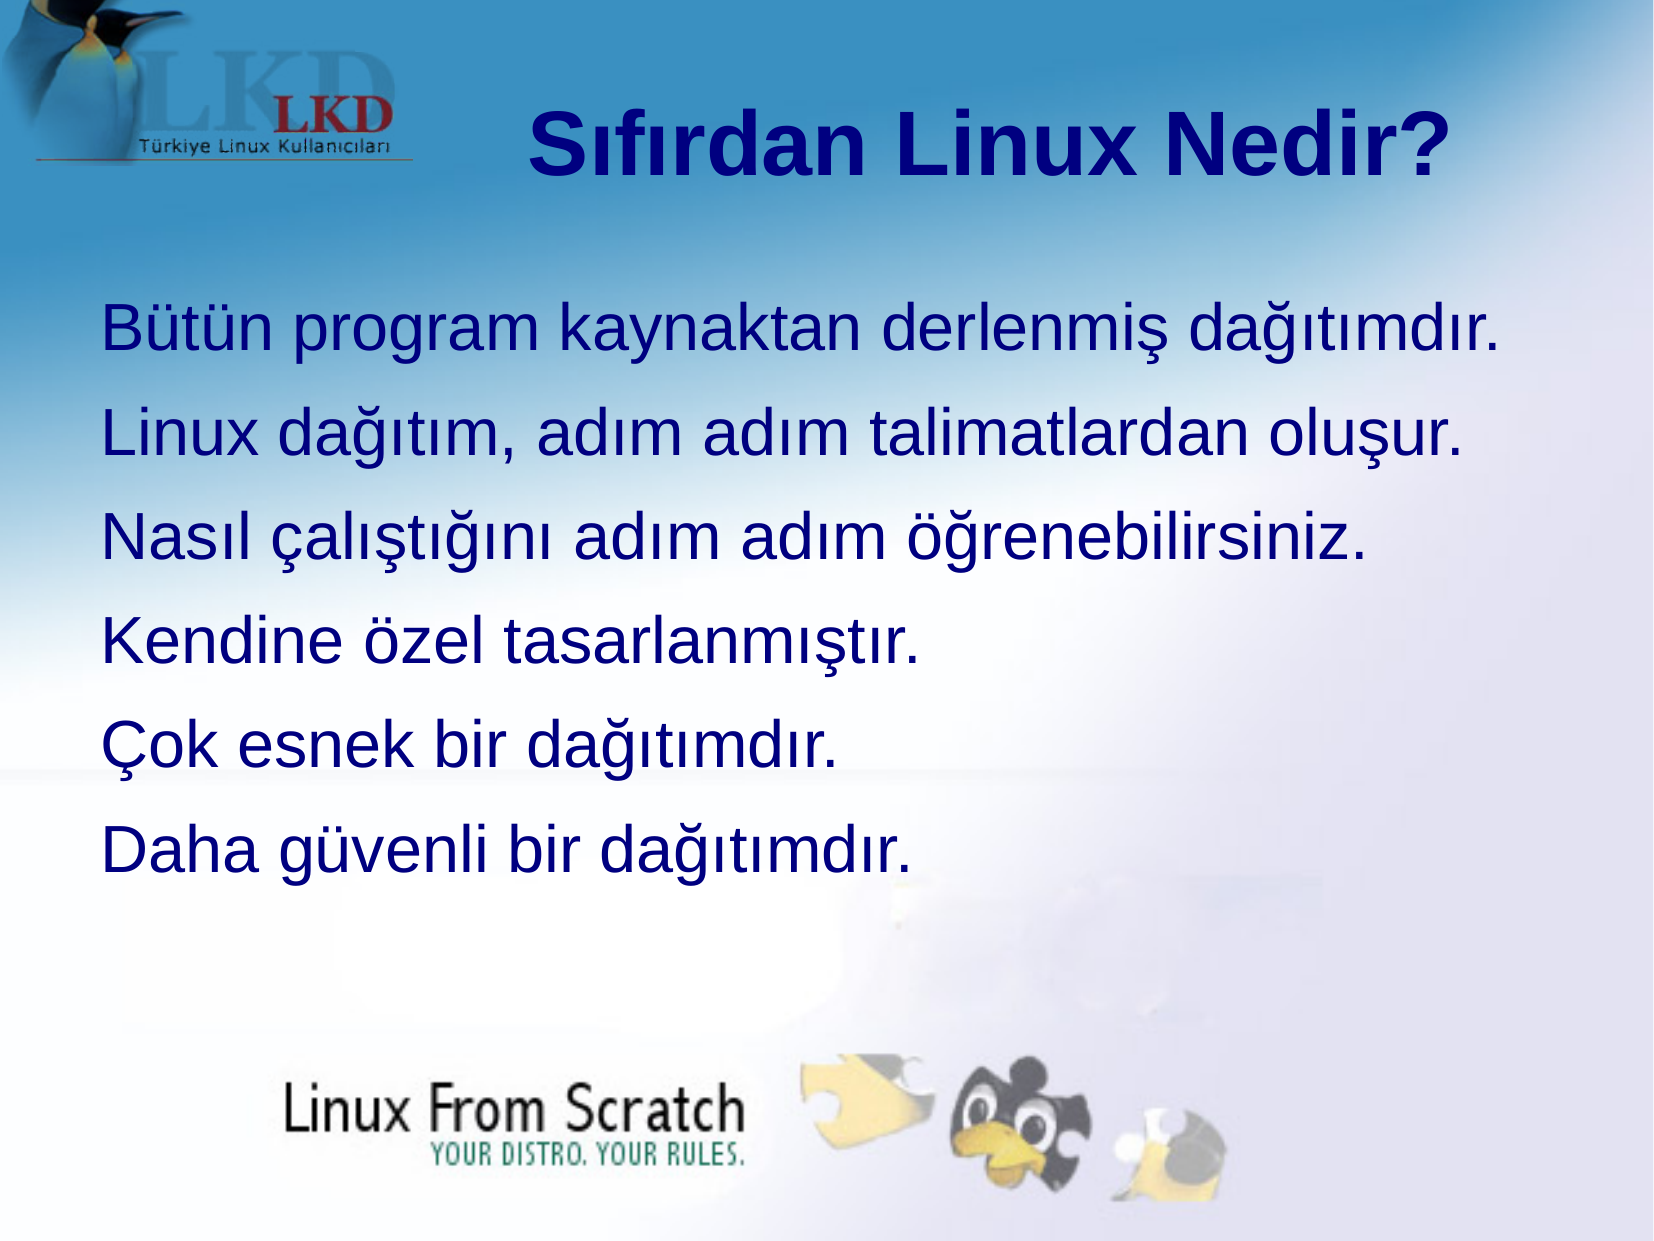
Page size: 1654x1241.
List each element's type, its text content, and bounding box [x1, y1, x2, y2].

list Bütün program kaynaktan derlenmiş dağıtımdır. Linux dağıtım, adım adım talimatlardan oluşur. Nasıl çalıştığını adım adım öğrenebilirsiniz. Kendine özel tasarlanmıştır. Çok esnek bir dağıtımdır. Daha güvenli bir dağıtımdır. [82, 290, 1571, 1094]
title Sıfırdan Linux Nedir? [412, 44, 1571, 244]
picture [0, 0, 1654, 1241]
